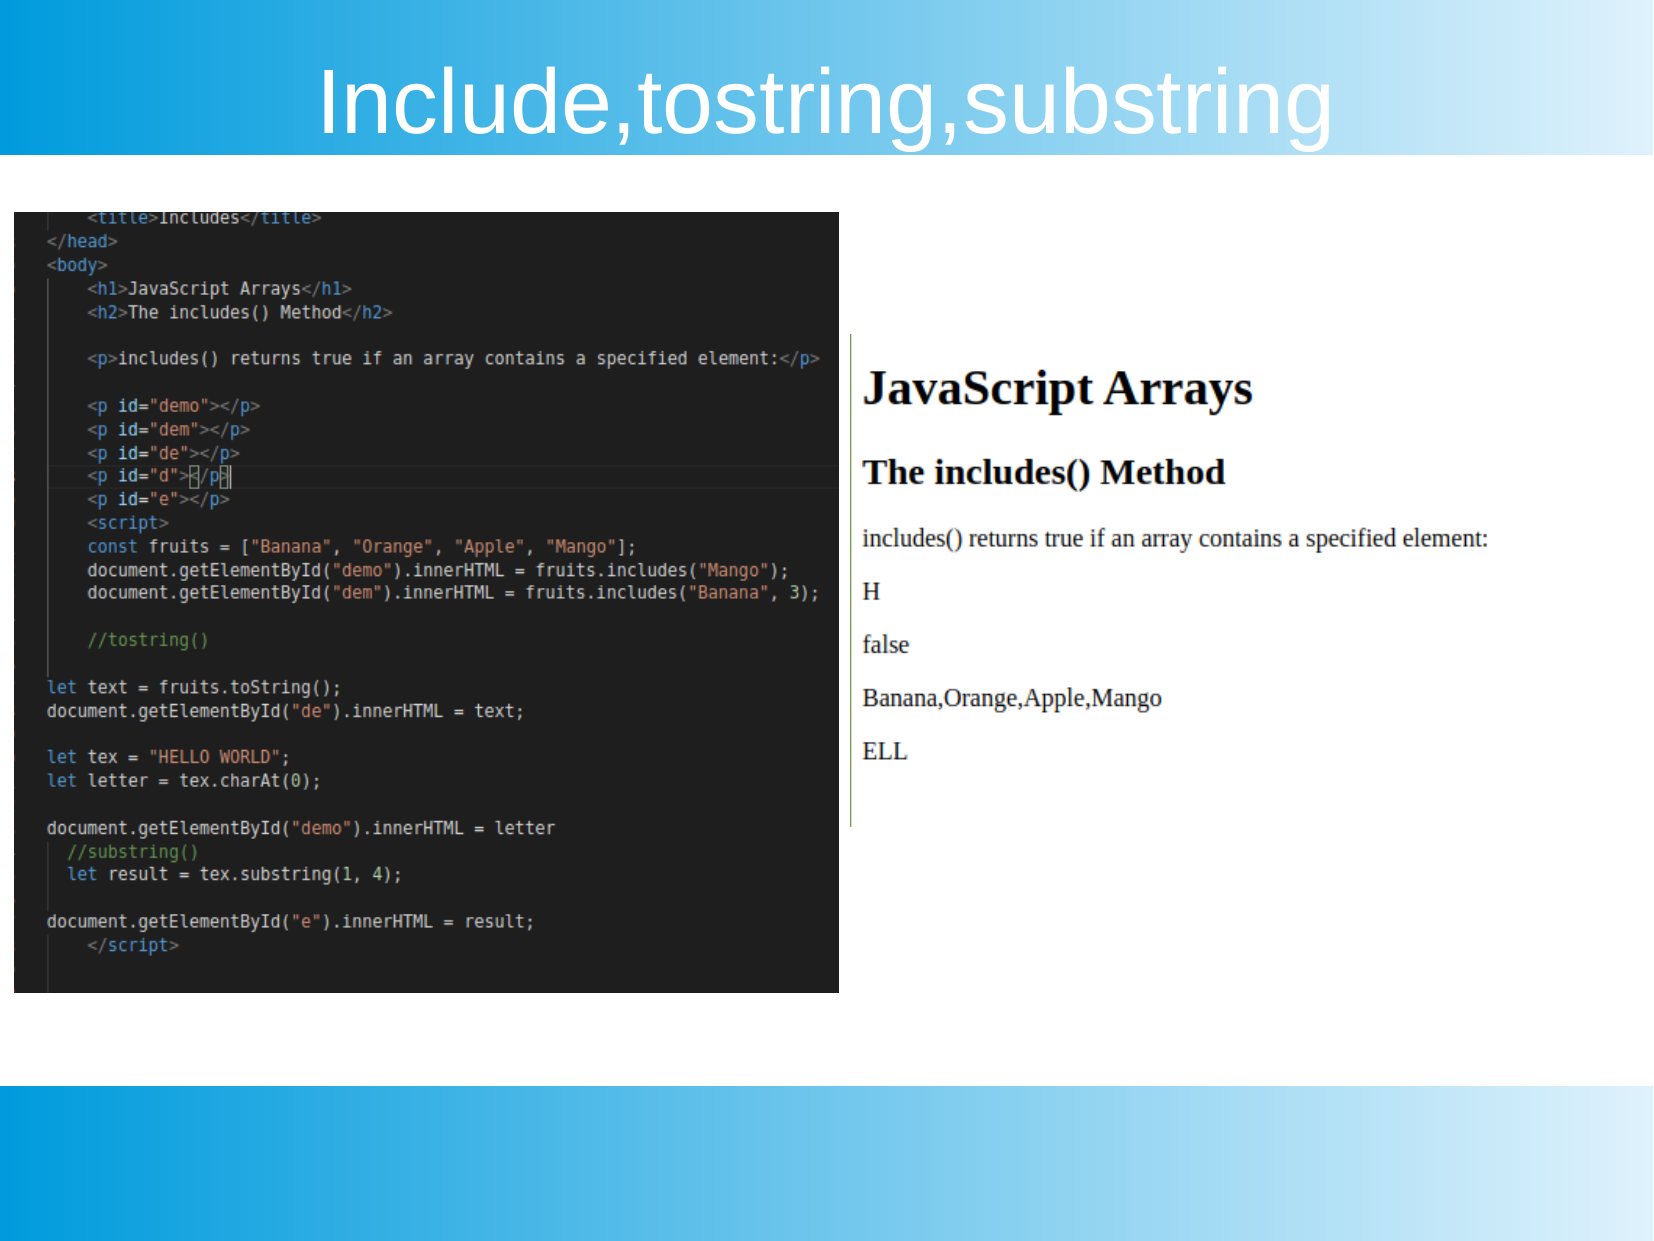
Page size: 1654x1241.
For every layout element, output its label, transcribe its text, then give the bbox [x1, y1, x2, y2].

picture [850, 334, 1501, 827]
title Include,tostring,substring [82, 49, 1571, 155]
picture [14, 212, 839, 993]
